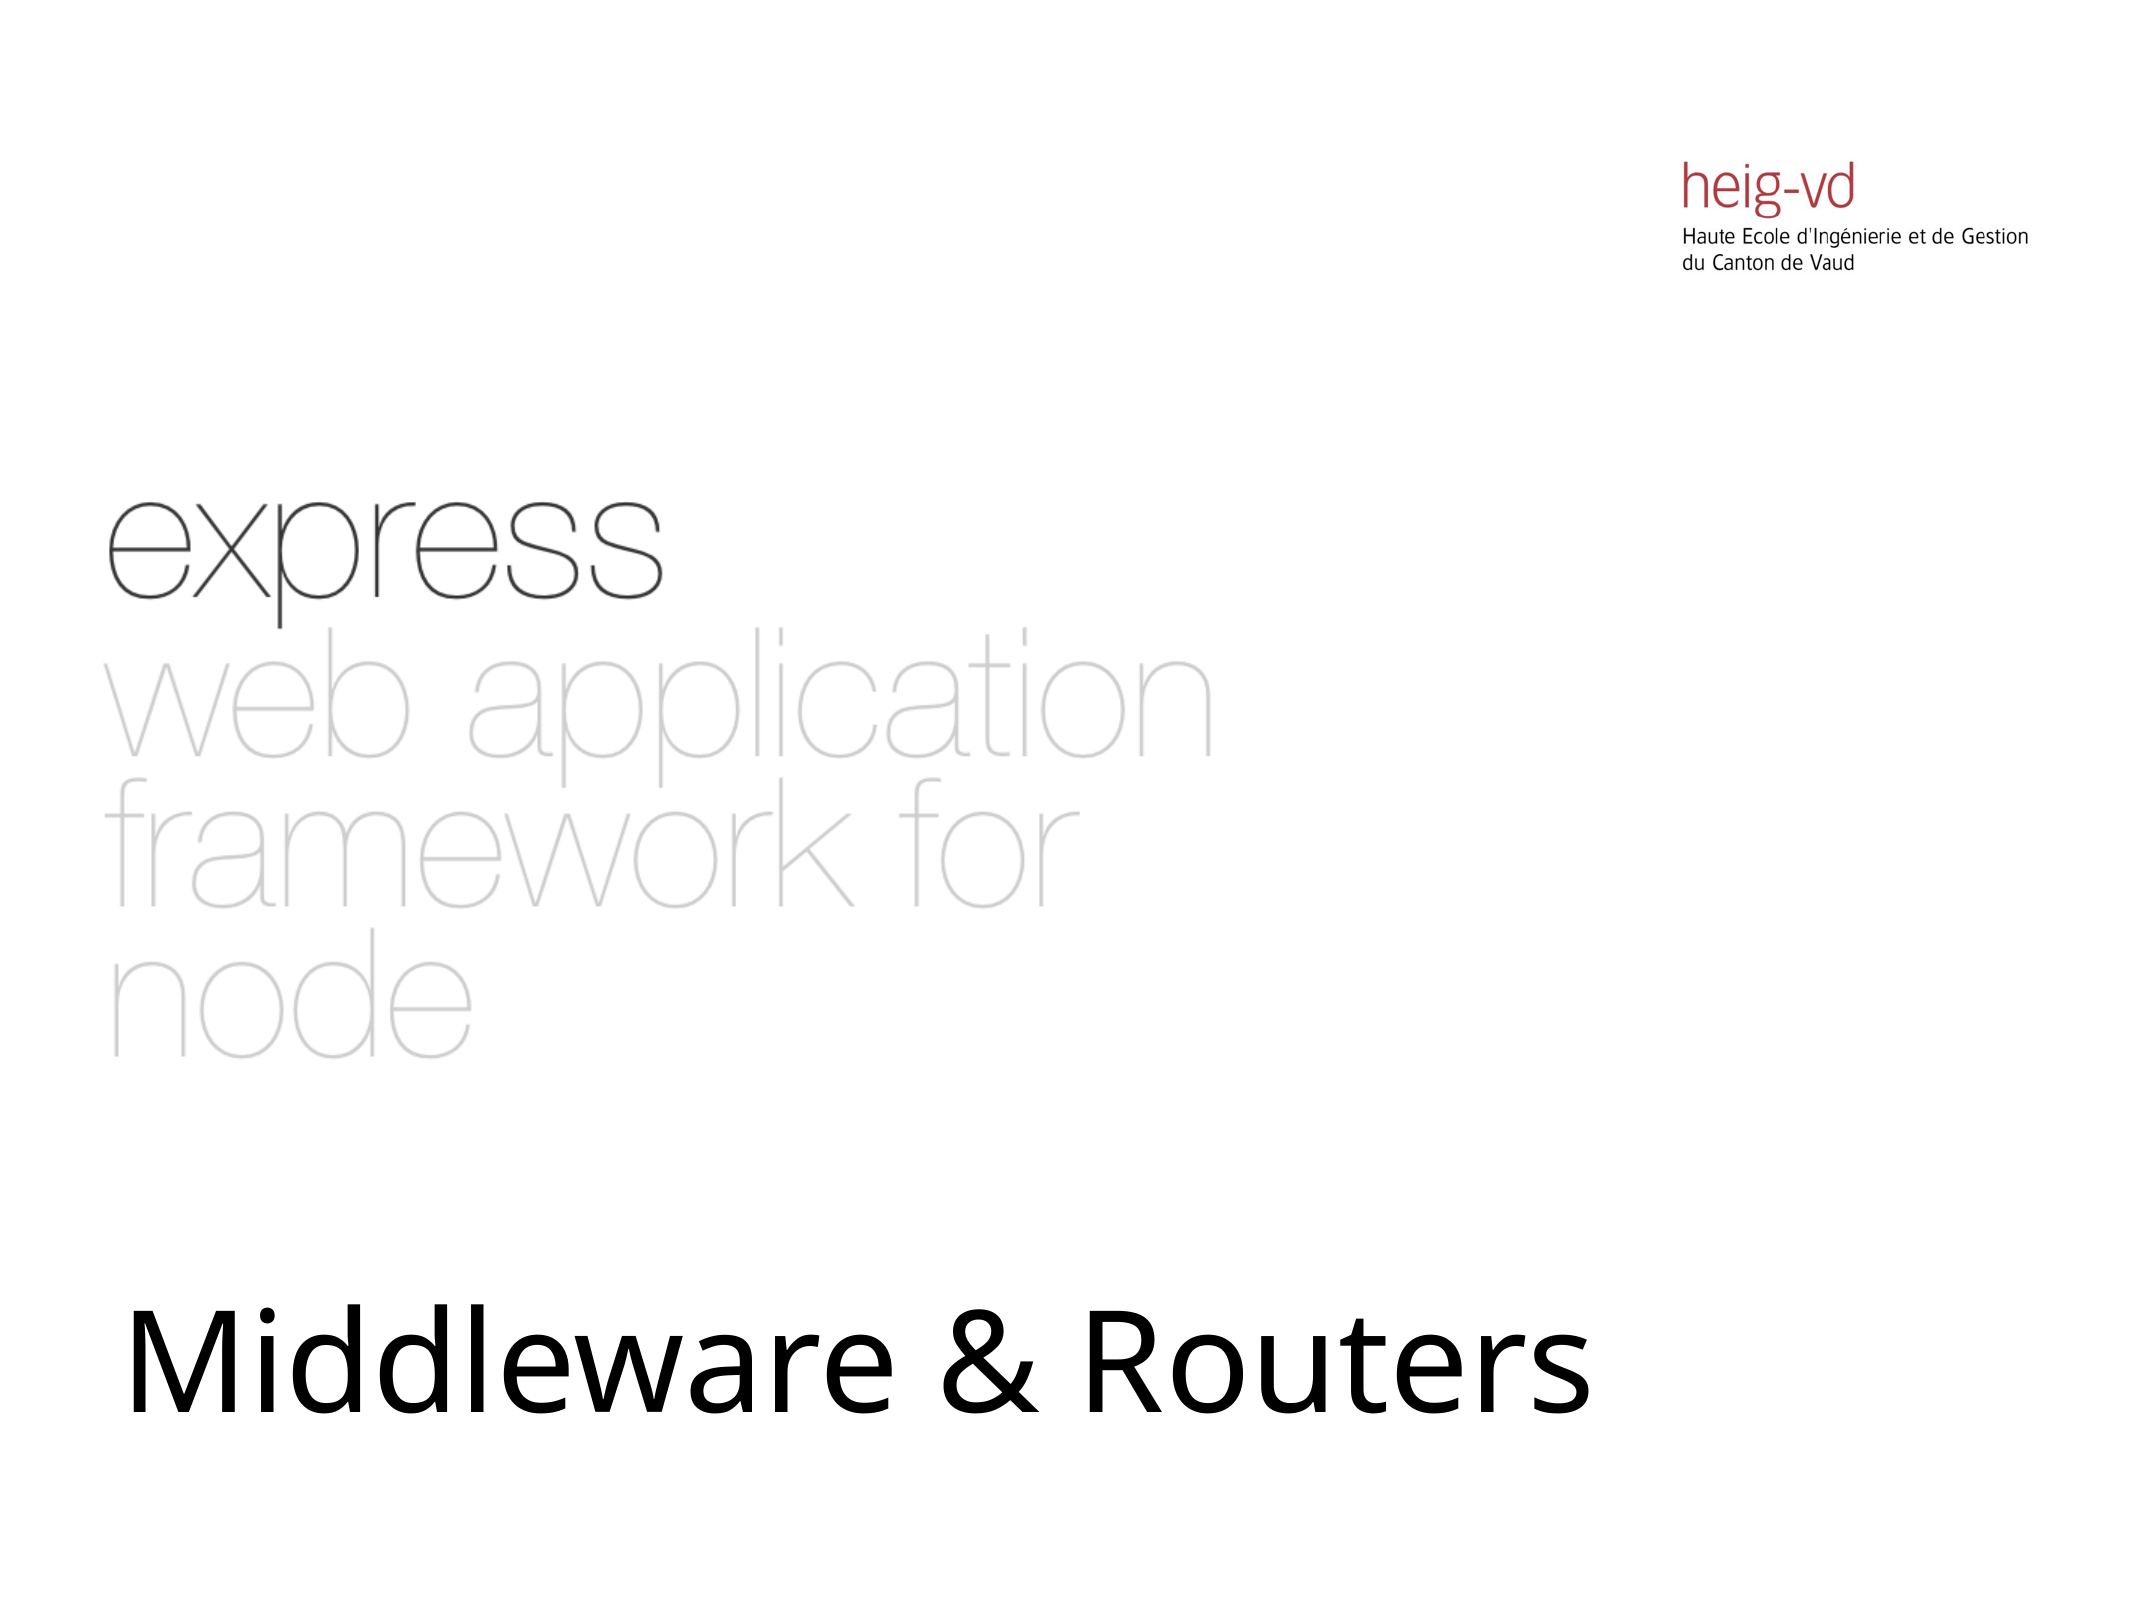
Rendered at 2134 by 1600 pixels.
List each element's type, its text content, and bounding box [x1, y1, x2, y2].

picture [1672, 149, 2036, 284]
picture [48, 417, 1373, 1183]
text_box Middleware & Routers [112, 1262, 2054, 1449]
